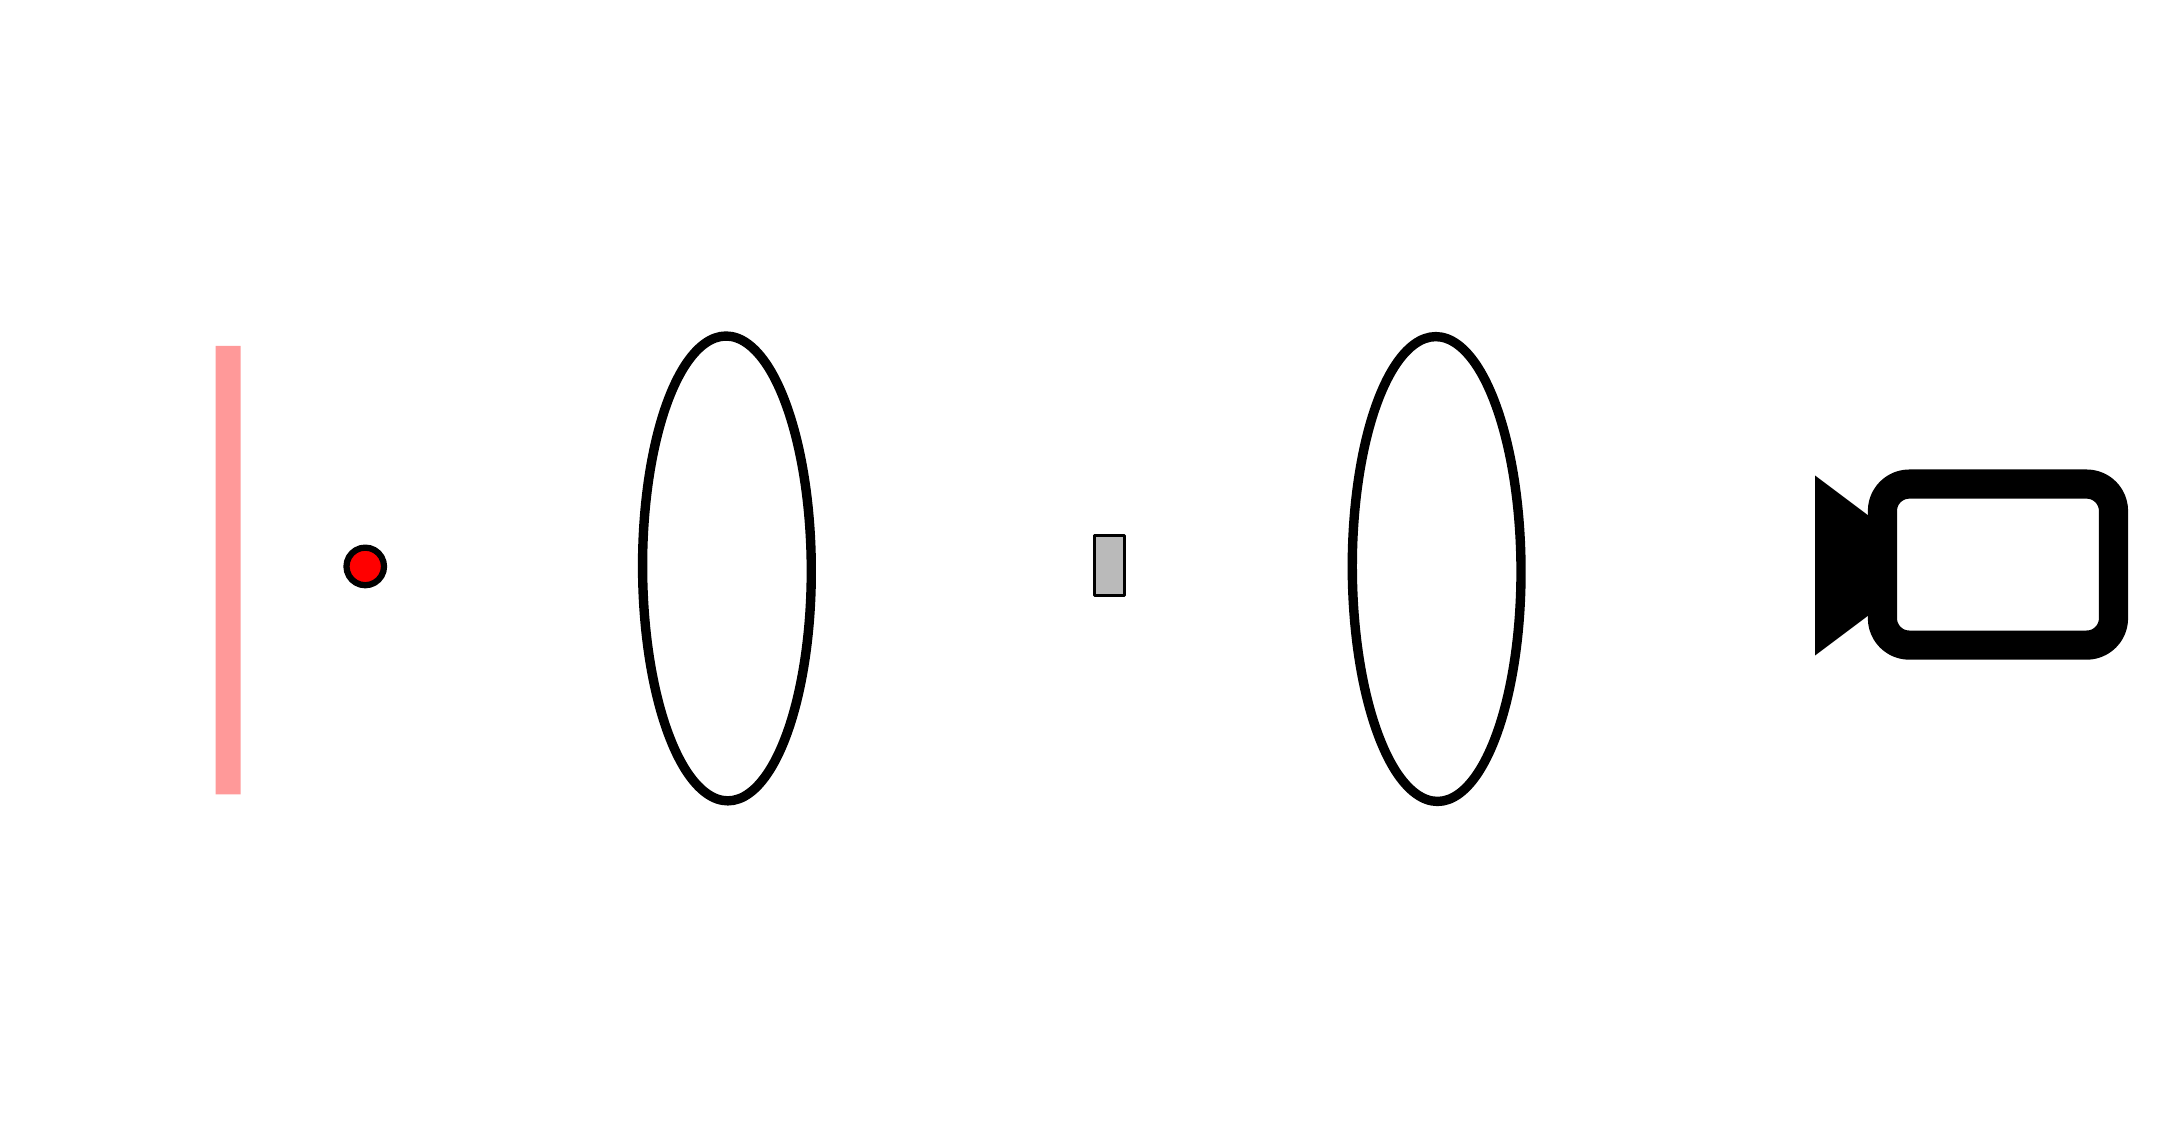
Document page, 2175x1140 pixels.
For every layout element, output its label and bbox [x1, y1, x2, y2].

text_box [1815, 475, 1876, 656]
text_box [346, 547, 385, 586]
text_box [1094, 535, 1125, 596]
text_box [642, 336, 812, 801]
text_box [1352, 336, 1522, 802]
text_box [1882, 484, 2114, 646]
